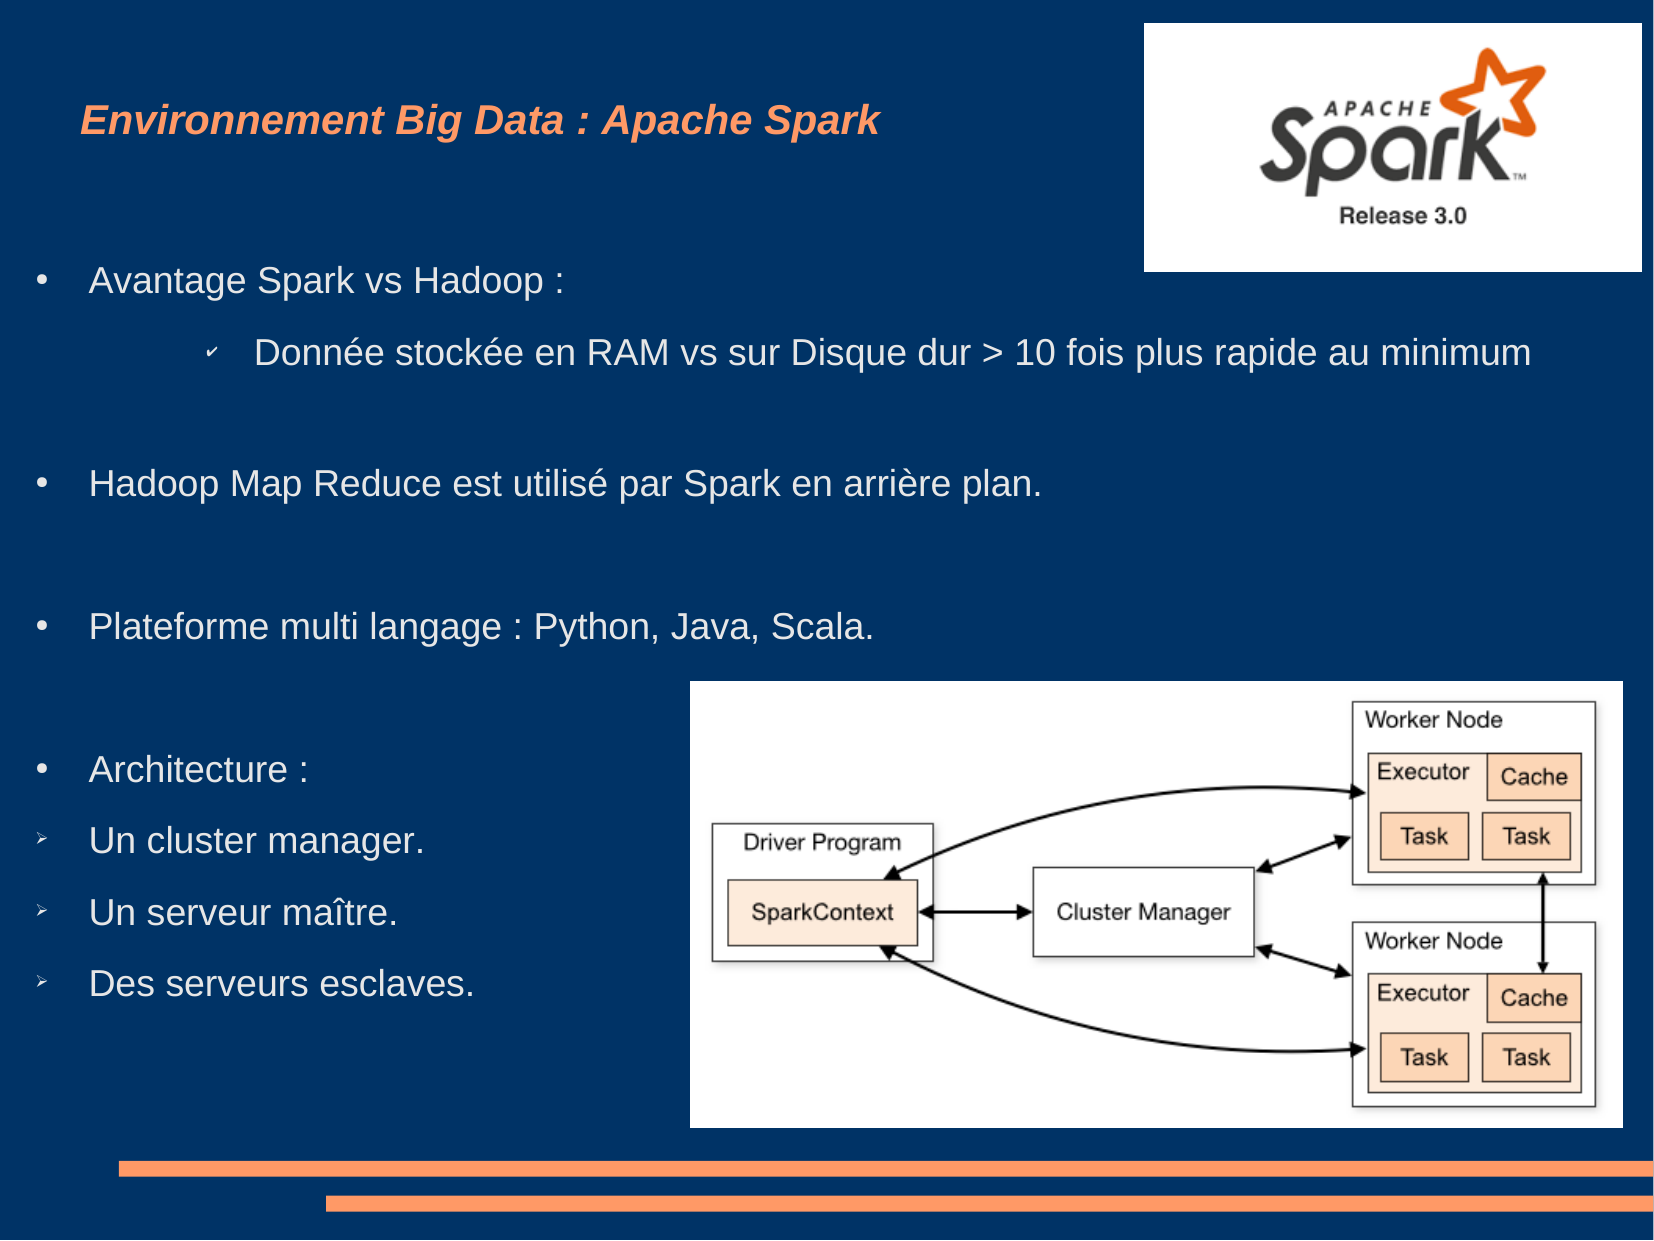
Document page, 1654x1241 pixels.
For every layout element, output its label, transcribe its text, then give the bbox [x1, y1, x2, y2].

list Avantage Spark vs Hadoop : Donnée stockée en RAM vs sur Disque dur > 10 fois plus rapide au minimum Hadoop Map Reduce est utilisé par Spark en arrière plan. Plateforme multi langage : Python, Java, Scala. Architecture : Un cluster manager. Un serveur maître. Des serveurs esclaves. [17, 259, 1595, 1151]
title Environnement Big Data : Apache Spark [80, 46, 1144, 195]
picture [1144, 23, 1642, 272]
picture [690, 681, 1623, 1128]
